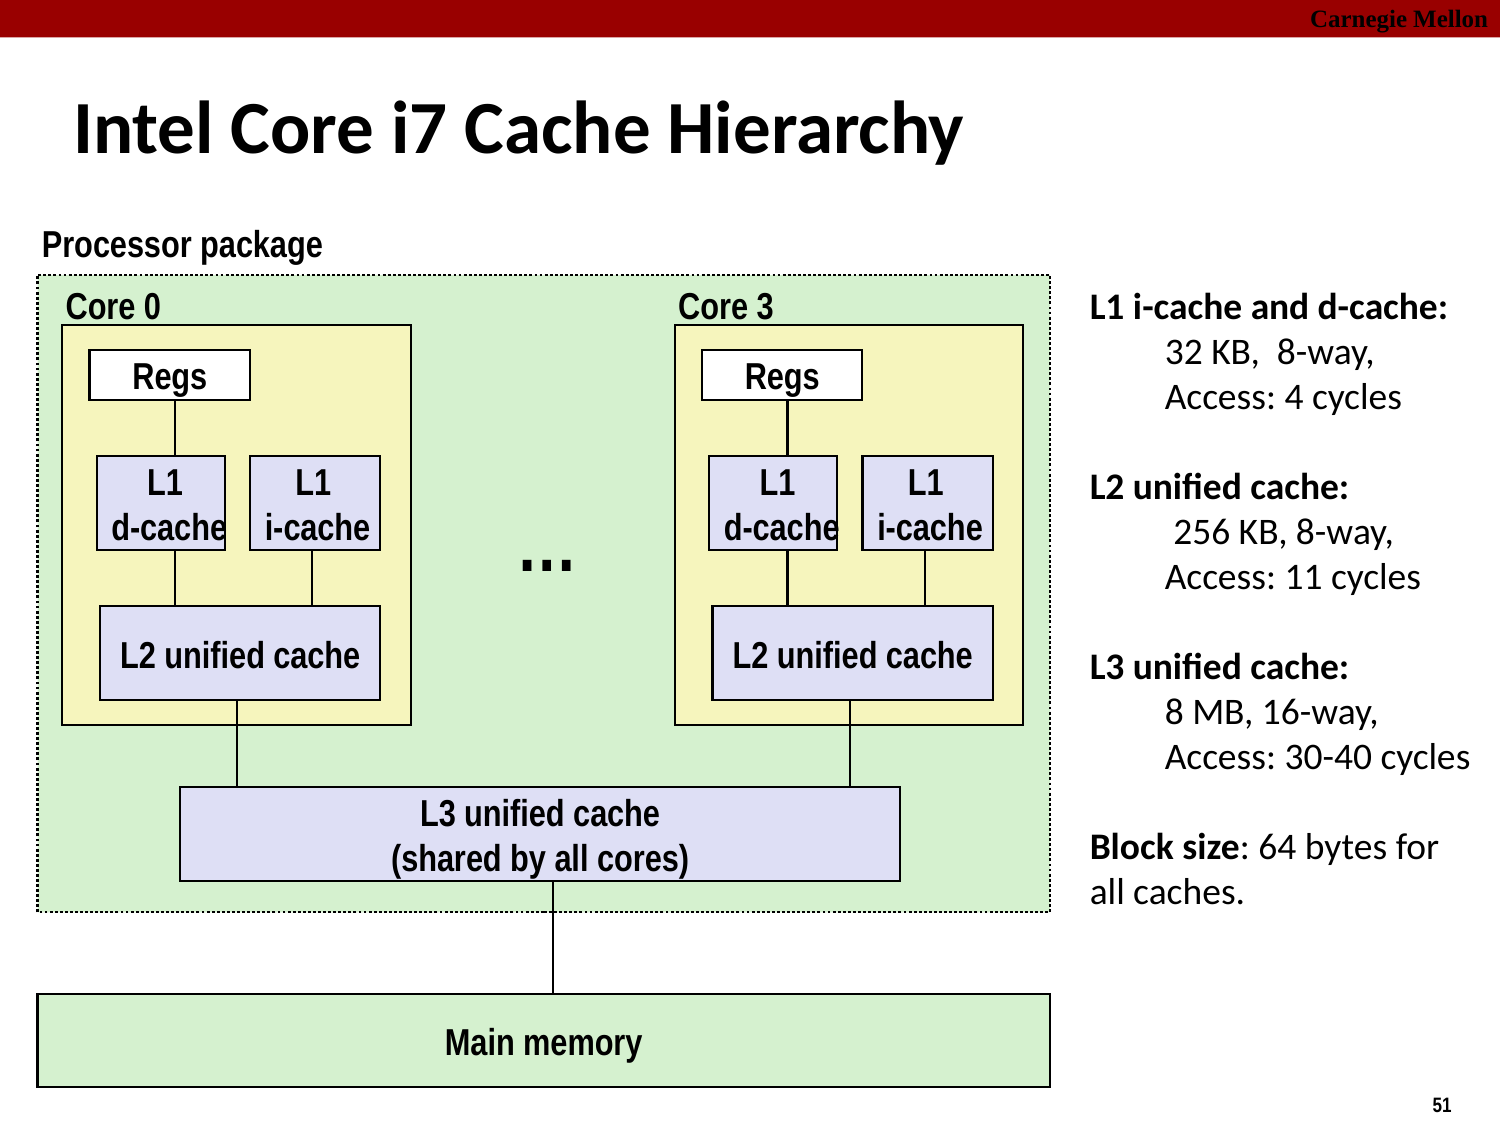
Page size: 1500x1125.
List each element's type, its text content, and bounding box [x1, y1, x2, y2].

text_box L1 i-cache [249, 456, 381, 550]
text_box Regs [702, 350, 863, 400]
text_box Core 0 [50, 274, 176, 335]
text_box Regs [89, 350, 250, 400]
text_box L1 i-cache and d-cache: 32 KB, 8-way, Access: 4 cycles L2 unified cache: 256 KB, 8-way, Access: 11 cycles L3 unified cache: 8 MB, 16-way, Access: 30-40 cycles Block size: 64 bytes for all caches. [1074, 274, 1488, 920]
text_box Processor package [27, 212, 338, 273]
text_box L2 unified cache [712, 606, 993, 700]
text_box Main memory [37, 993, 1050, 1088]
text_box … [487, 489, 607, 595]
title Intel Core i7 Cache Hierarchy [58, 71, 1304, 197]
text_box L1 d-cache [96, 456, 225, 550]
text_box Core 3 [663, 274, 789, 335]
text_box L2 unified cache [99, 606, 381, 700]
text_box L1 d-cache [709, 456, 838, 550]
text_box L3 unified cache (shared by all cores) [180, 787, 900, 882]
text_box [37, 275, 1050, 913]
text_box L1 i-cache [862, 456, 993, 550]
